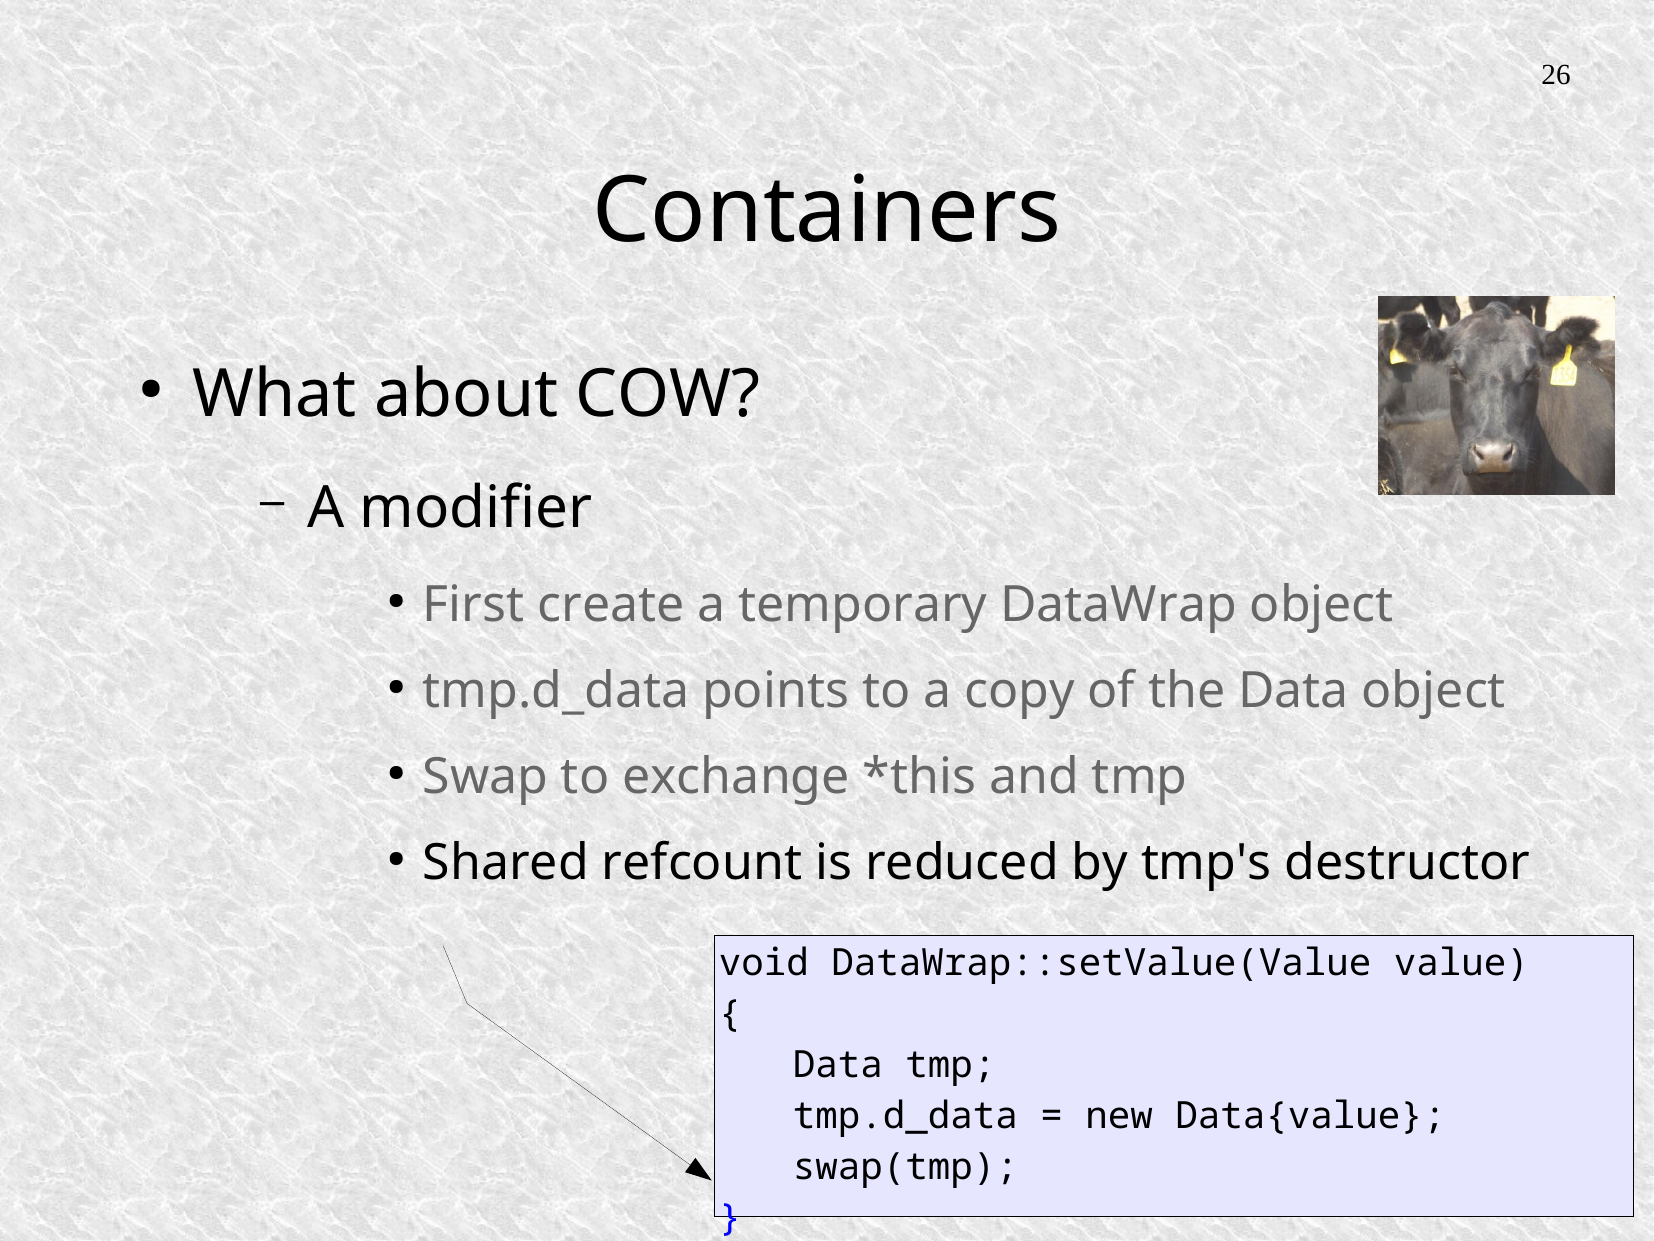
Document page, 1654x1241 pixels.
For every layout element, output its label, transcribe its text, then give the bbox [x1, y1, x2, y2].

picture [0, 0, 1654, 1241]
text_box void DataWrap::setValue(Value value) { Data tmp; tmp.d_data = new Data{value}; swap(tmp); } [719, 935, 1530, 1197]
text_box [714, 935, 1634, 1217]
list What about COW? A modifier First create a temporary DataWrap object tmp.d_data points to a copy of the Data object Swap to exchange *this and tmp Shared refcount is reduced by tmp's destructor [121, 344, 1534, 1188]
title Containers [121, 102, 1534, 311]
